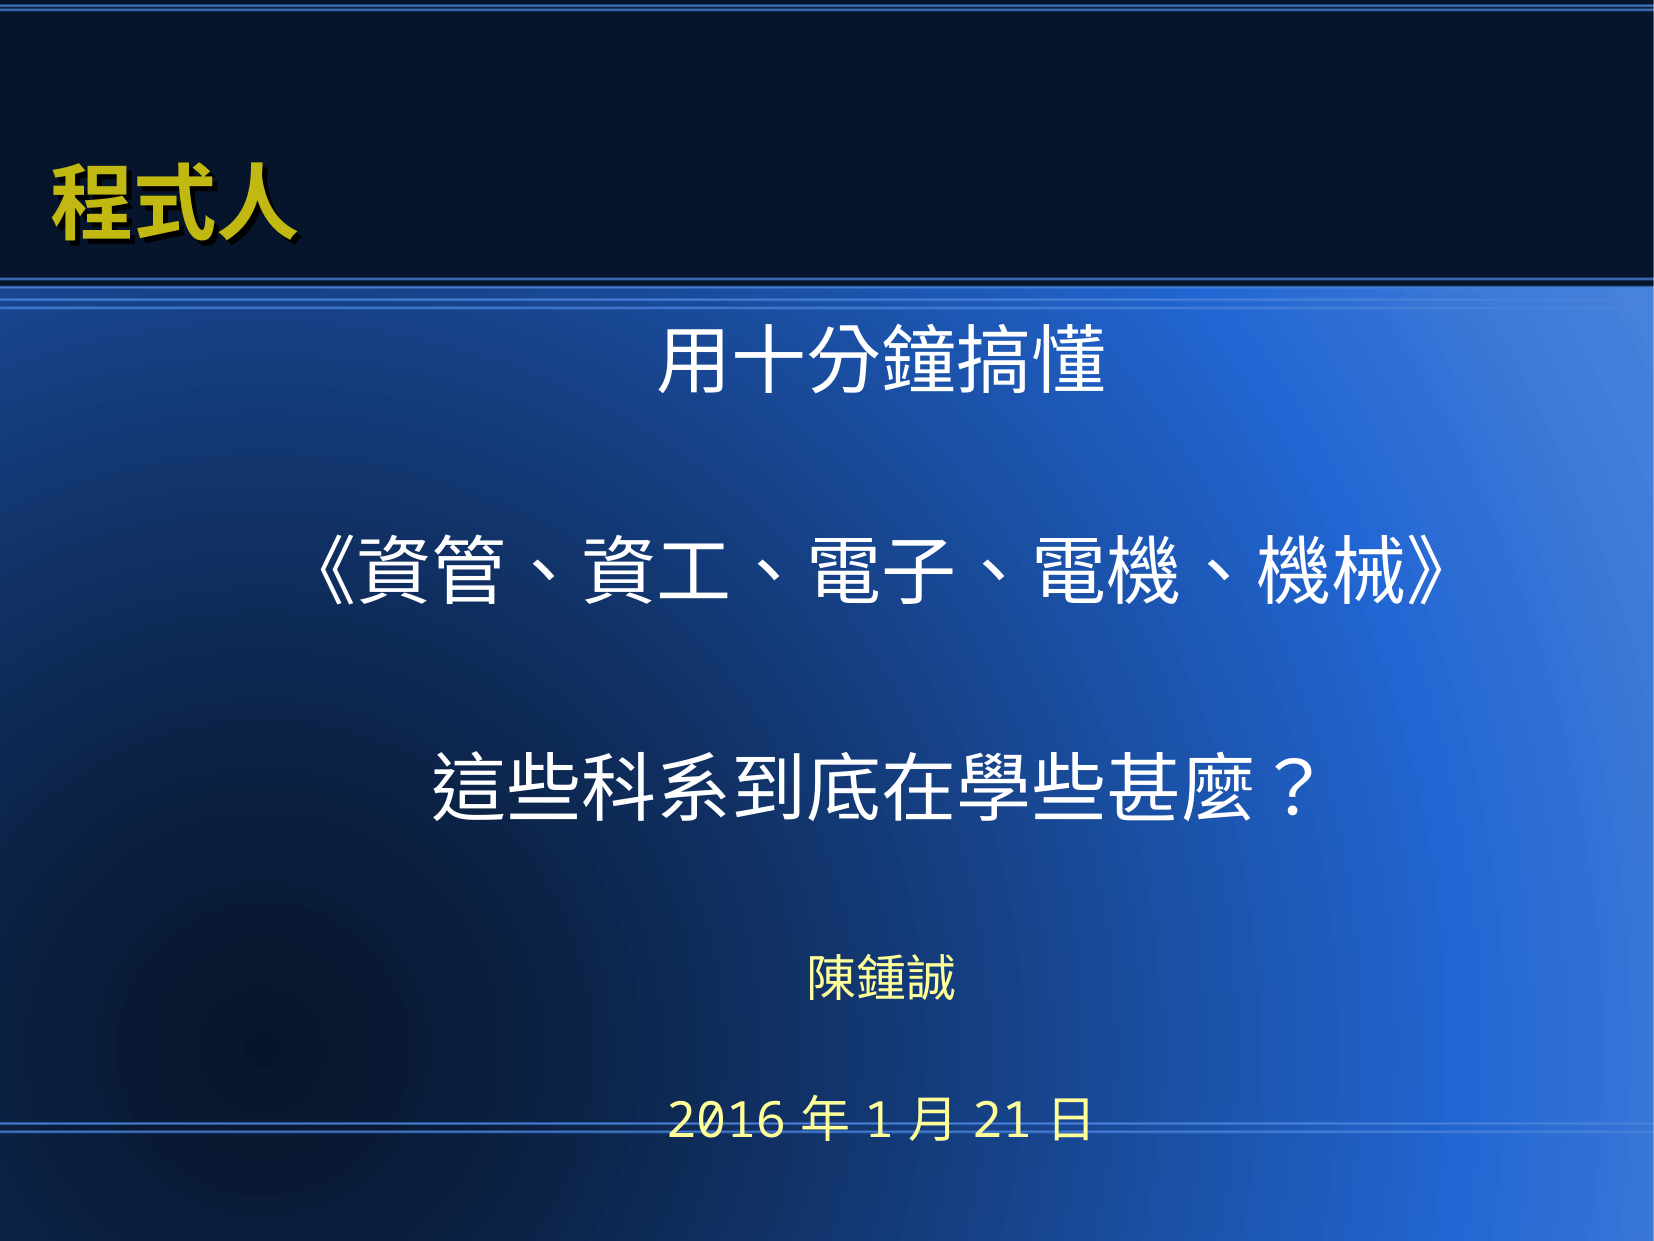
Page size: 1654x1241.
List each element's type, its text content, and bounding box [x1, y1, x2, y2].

picture [0, 0, 1654, 1241]
text_box 程式人 [35, 129, 378, 325]
subtitle 用十分鐘搞懂 《資管、資工、電子、電機、機械》 這些科系到底在學些甚麼？ 陳鍾誠 2016年1月21日 [137, 342, 1626, 1111]
